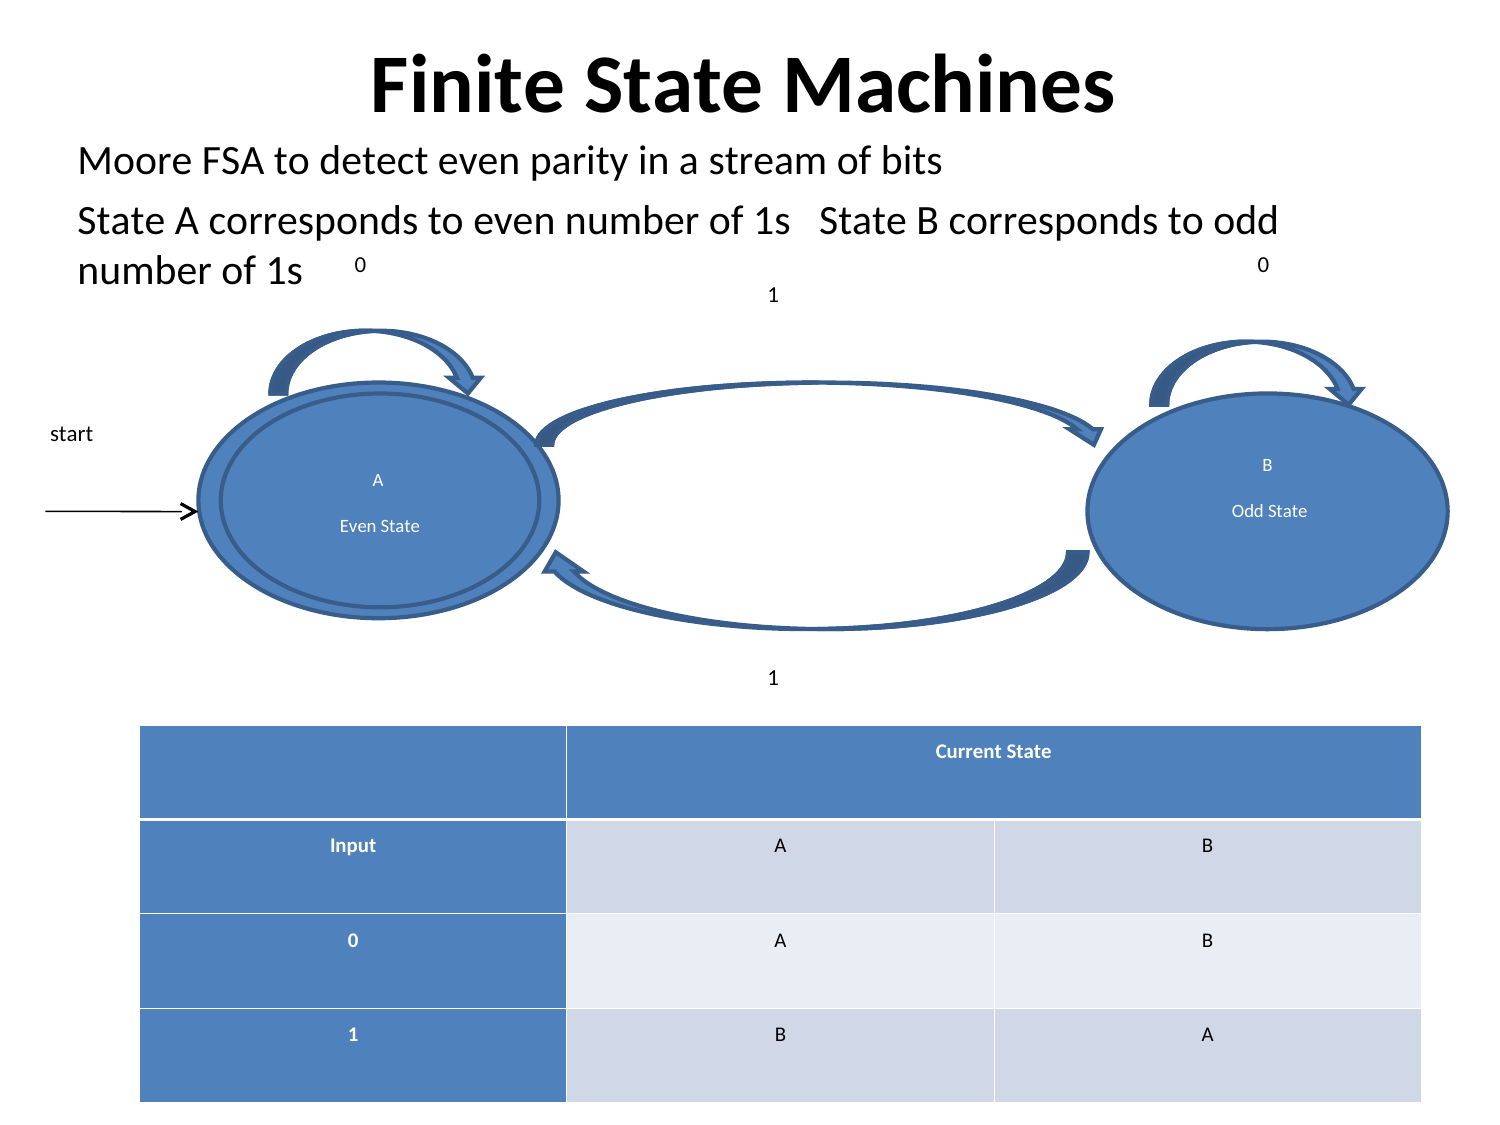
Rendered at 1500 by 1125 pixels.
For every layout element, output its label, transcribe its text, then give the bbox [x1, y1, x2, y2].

text_box 1 [752, 651, 808, 725]
subtitle Moore FSA to detect even parity in a stream of bits State A corresponds to even number of 1s State B corresponds to odd number of 1s [62, 125, 1438, 1101]
text_box start [35, 407, 180, 482]
title Finite State Machines [0, 21, 1488, 238]
text_box [270, 330, 481, 394]
text_box 0 [1242, 237, 1299, 312]
text_box [1151, 341, 1362, 405]
table_cell B [995, 821, 1421, 913]
text_box 0 [339, 237, 396, 312]
table_header Current State [567, 726, 1421, 818]
table_cell A [567, 821, 994, 913]
text_box A Even State [220, 393, 540, 608]
table_cell 1 [140, 1009, 566, 1102]
table_cell 0 [140, 914, 566, 1008]
table_cell A [995, 1009, 1421, 1102]
table_cell Input [140, 821, 566, 913]
text_box [198, 382, 1101, 619]
table_header [140, 726, 566, 818]
table_cell B [567, 1009, 994, 1102]
text_box [544, 552, 1088, 630]
table_cell A [567, 914, 994, 1008]
text_box 1 [752, 267, 808, 342]
text_box B Odd State [1087, 393, 1448, 630]
table_cell B [995, 914, 1421, 1008]
